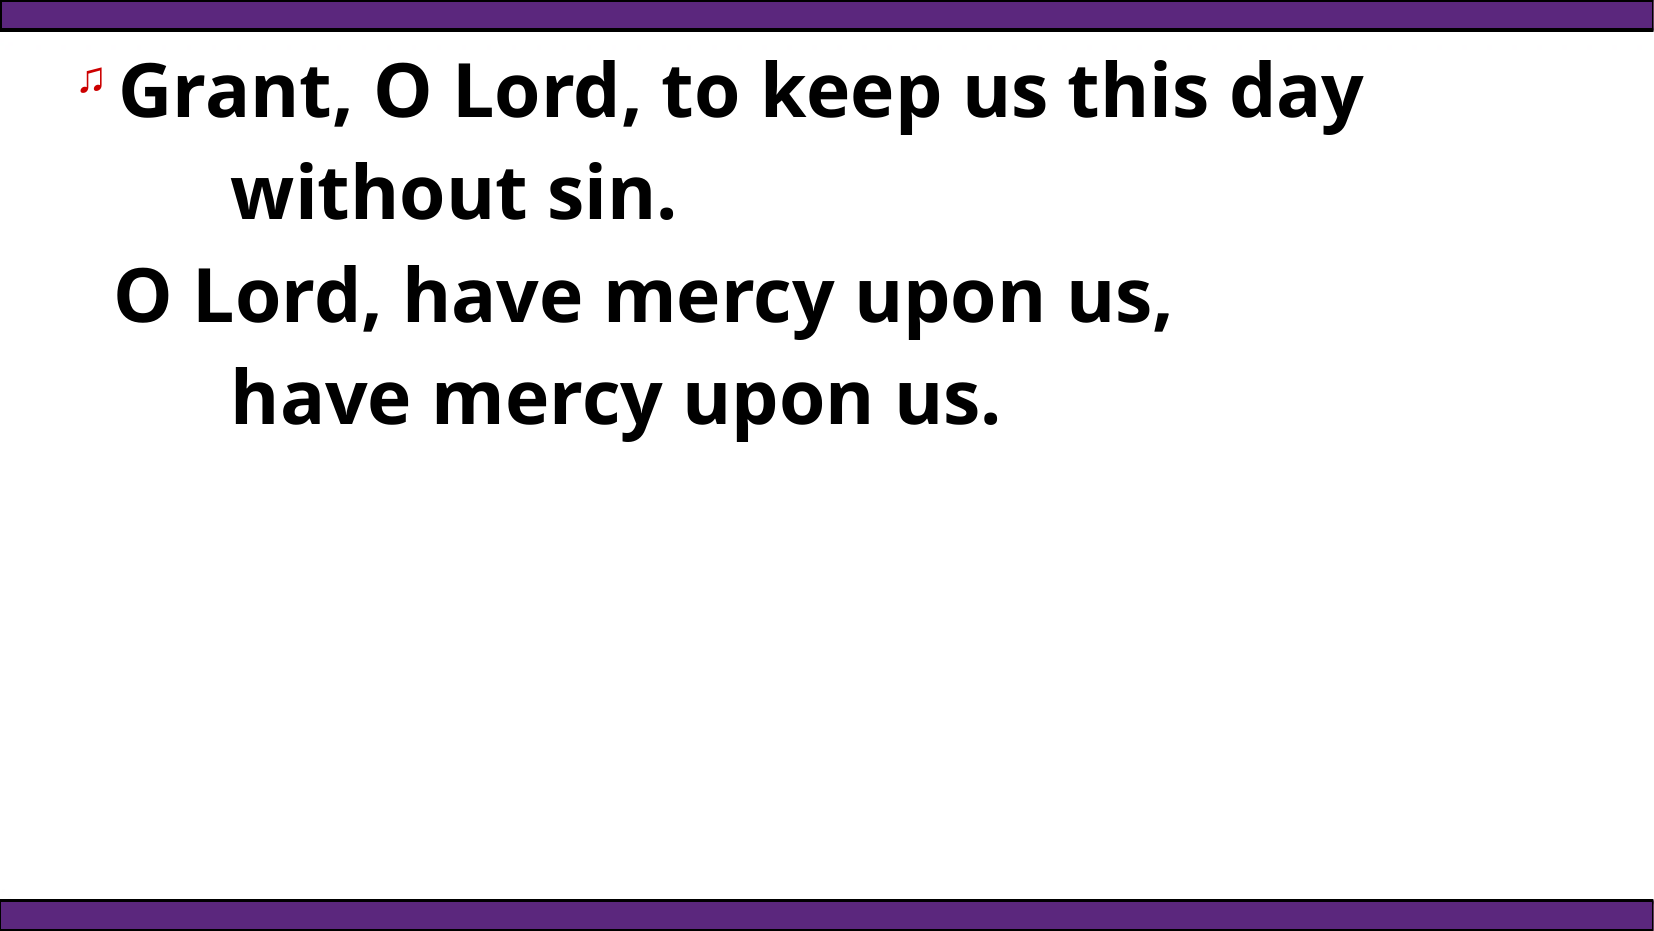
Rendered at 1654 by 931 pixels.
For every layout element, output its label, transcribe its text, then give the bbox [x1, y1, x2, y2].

picture [0, 31, 1654, 900]
text_box ♫ Grant, O Lord, to keep us this day without sin. O Lord, have mercy upon us, have mercy upon us. [60, 30, 1577, 445]
text_box [0, 0, 1654, 31]
text_box [0, 900, 1654, 931]
